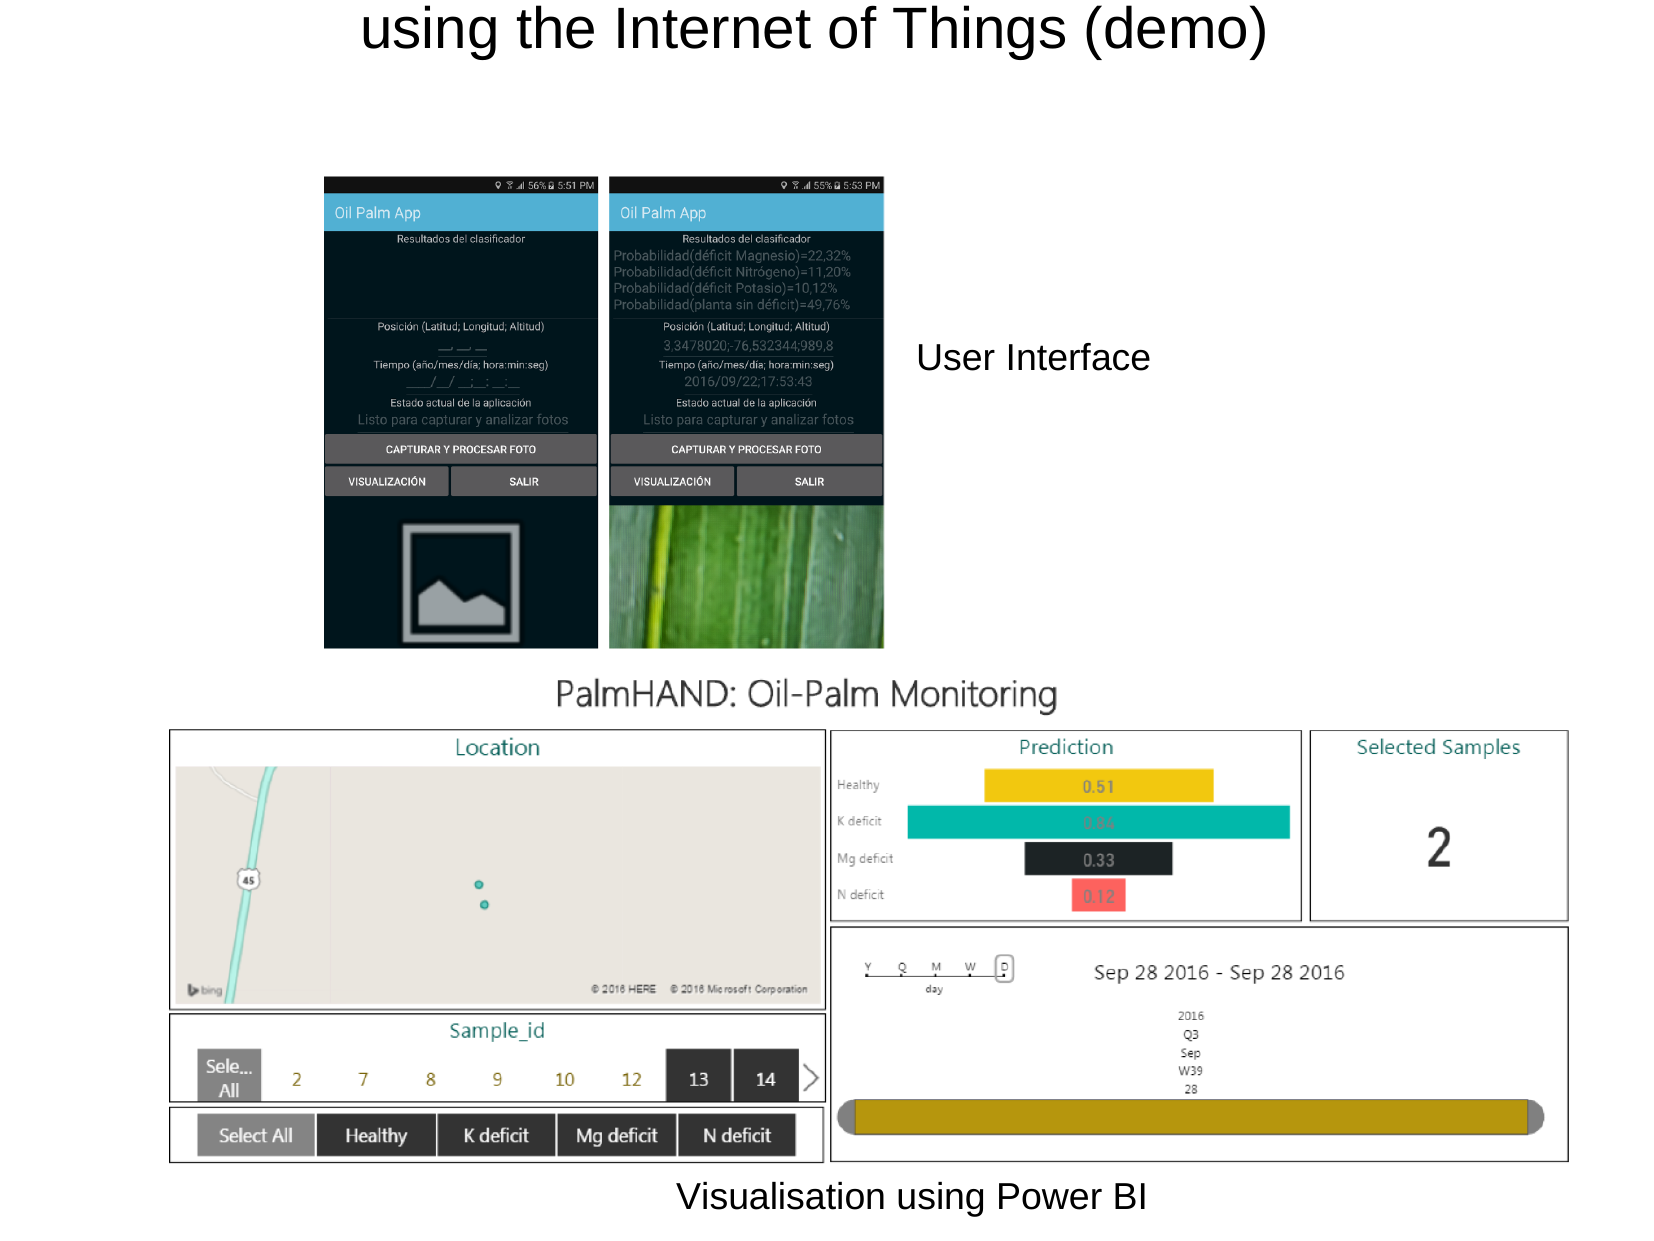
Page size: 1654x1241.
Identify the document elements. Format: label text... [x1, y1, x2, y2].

text_box User Interface [901, 329, 1167, 390]
text_box Visualisation using Power BI [661, 1169, 1162, 1230]
picture [165, 673, 1571, 1164]
picture [322, 174, 886, 650]
title Identification of Nutrient Deficiencies in Oil Palm using the Internet of Things (demo) [35, 0, 1595, 184]
